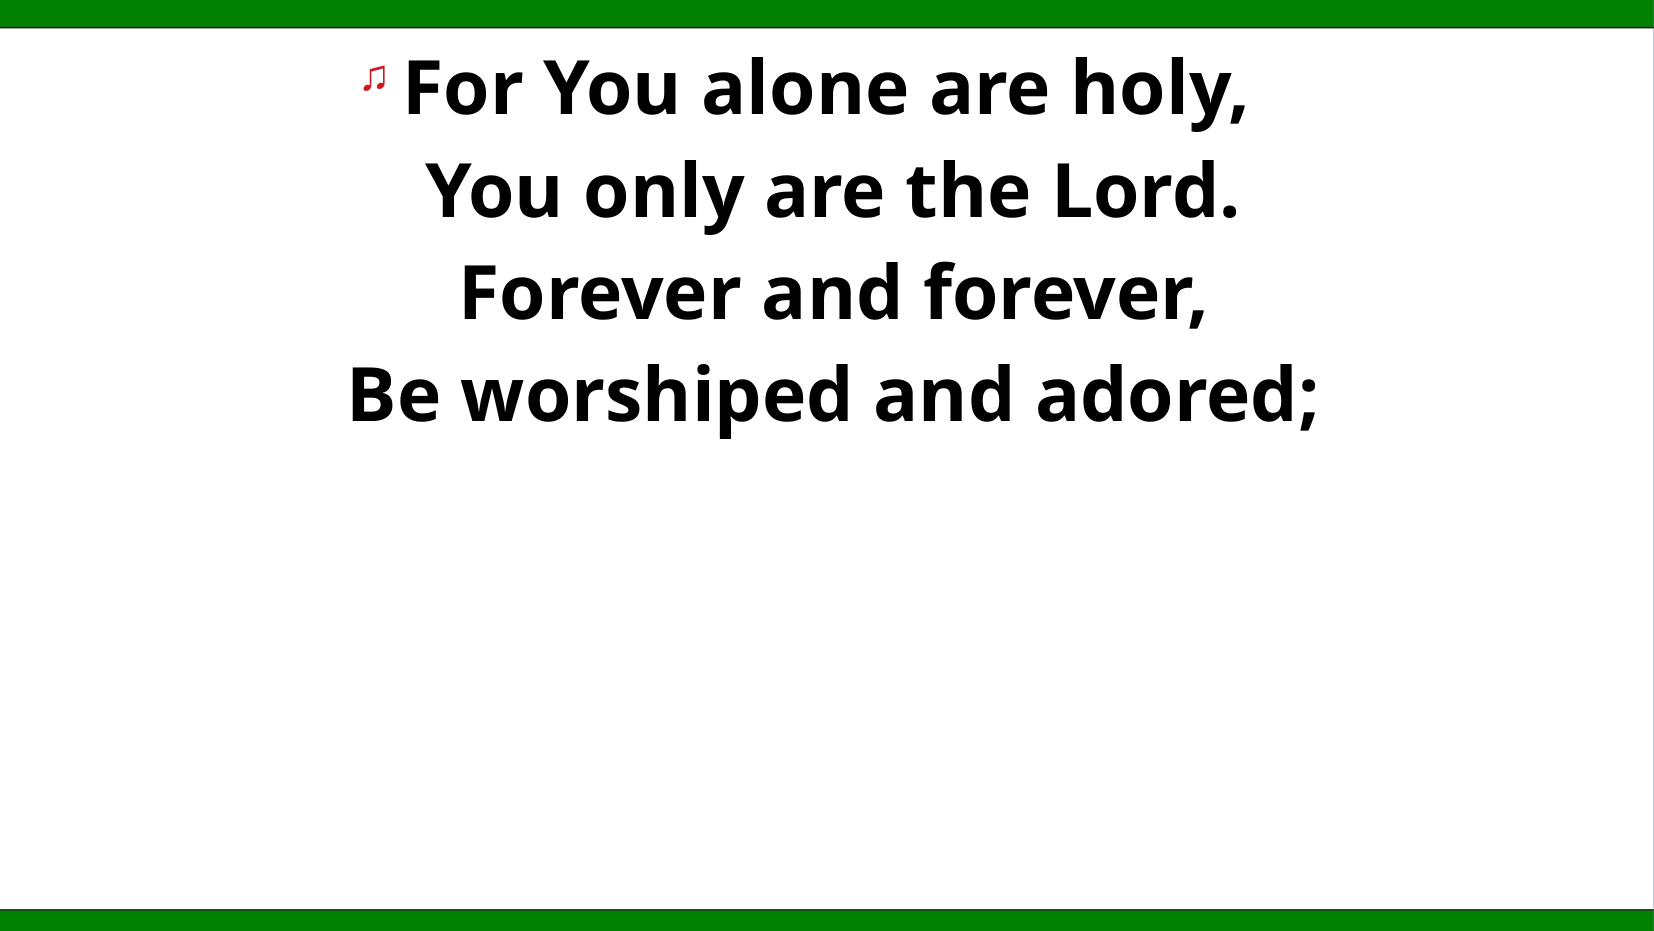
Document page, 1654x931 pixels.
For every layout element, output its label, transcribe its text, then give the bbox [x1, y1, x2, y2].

picture [0, 0, 1654, 931]
text_box ♫ For You alone are holy, You only are the Lord. Forever and forever, Be worshiped and adored; [121, 27, 1547, 442]
